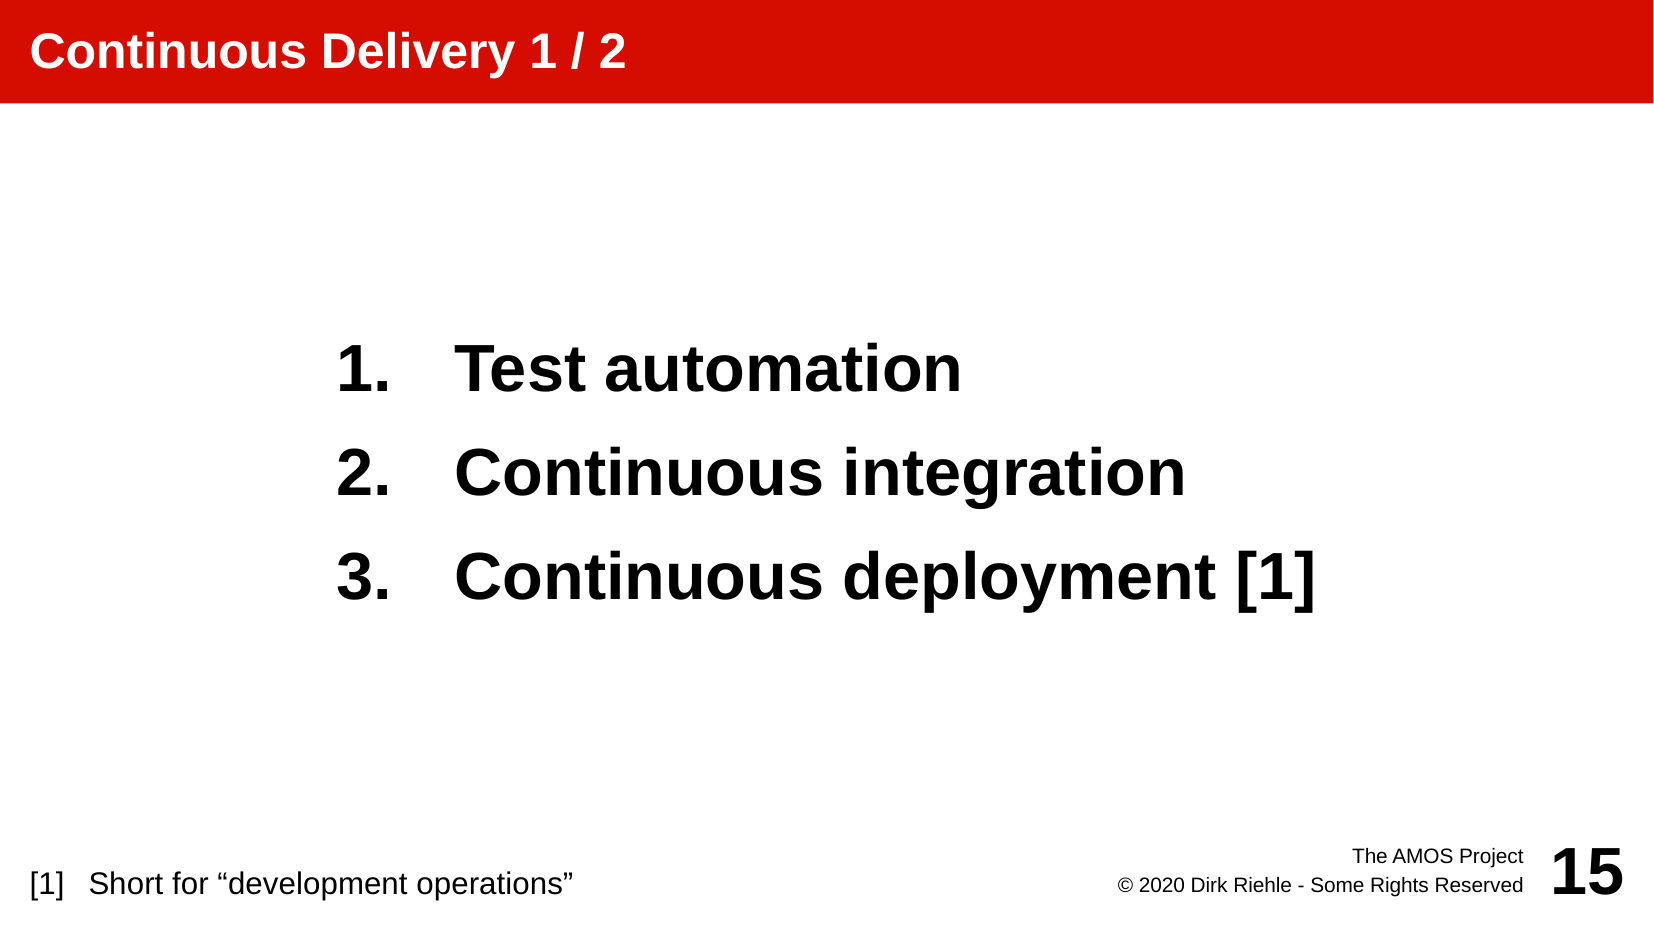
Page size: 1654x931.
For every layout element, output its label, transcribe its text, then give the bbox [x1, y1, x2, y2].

title Continuous Delivery 1 / 2 [0, 0, 1654, 104]
subtitle Test automation Continuous integration Continuous deployment [1] [29, 132, 1625, 813]
text_box [1] Short for “development operations” [0, 693, 1182, 931]
